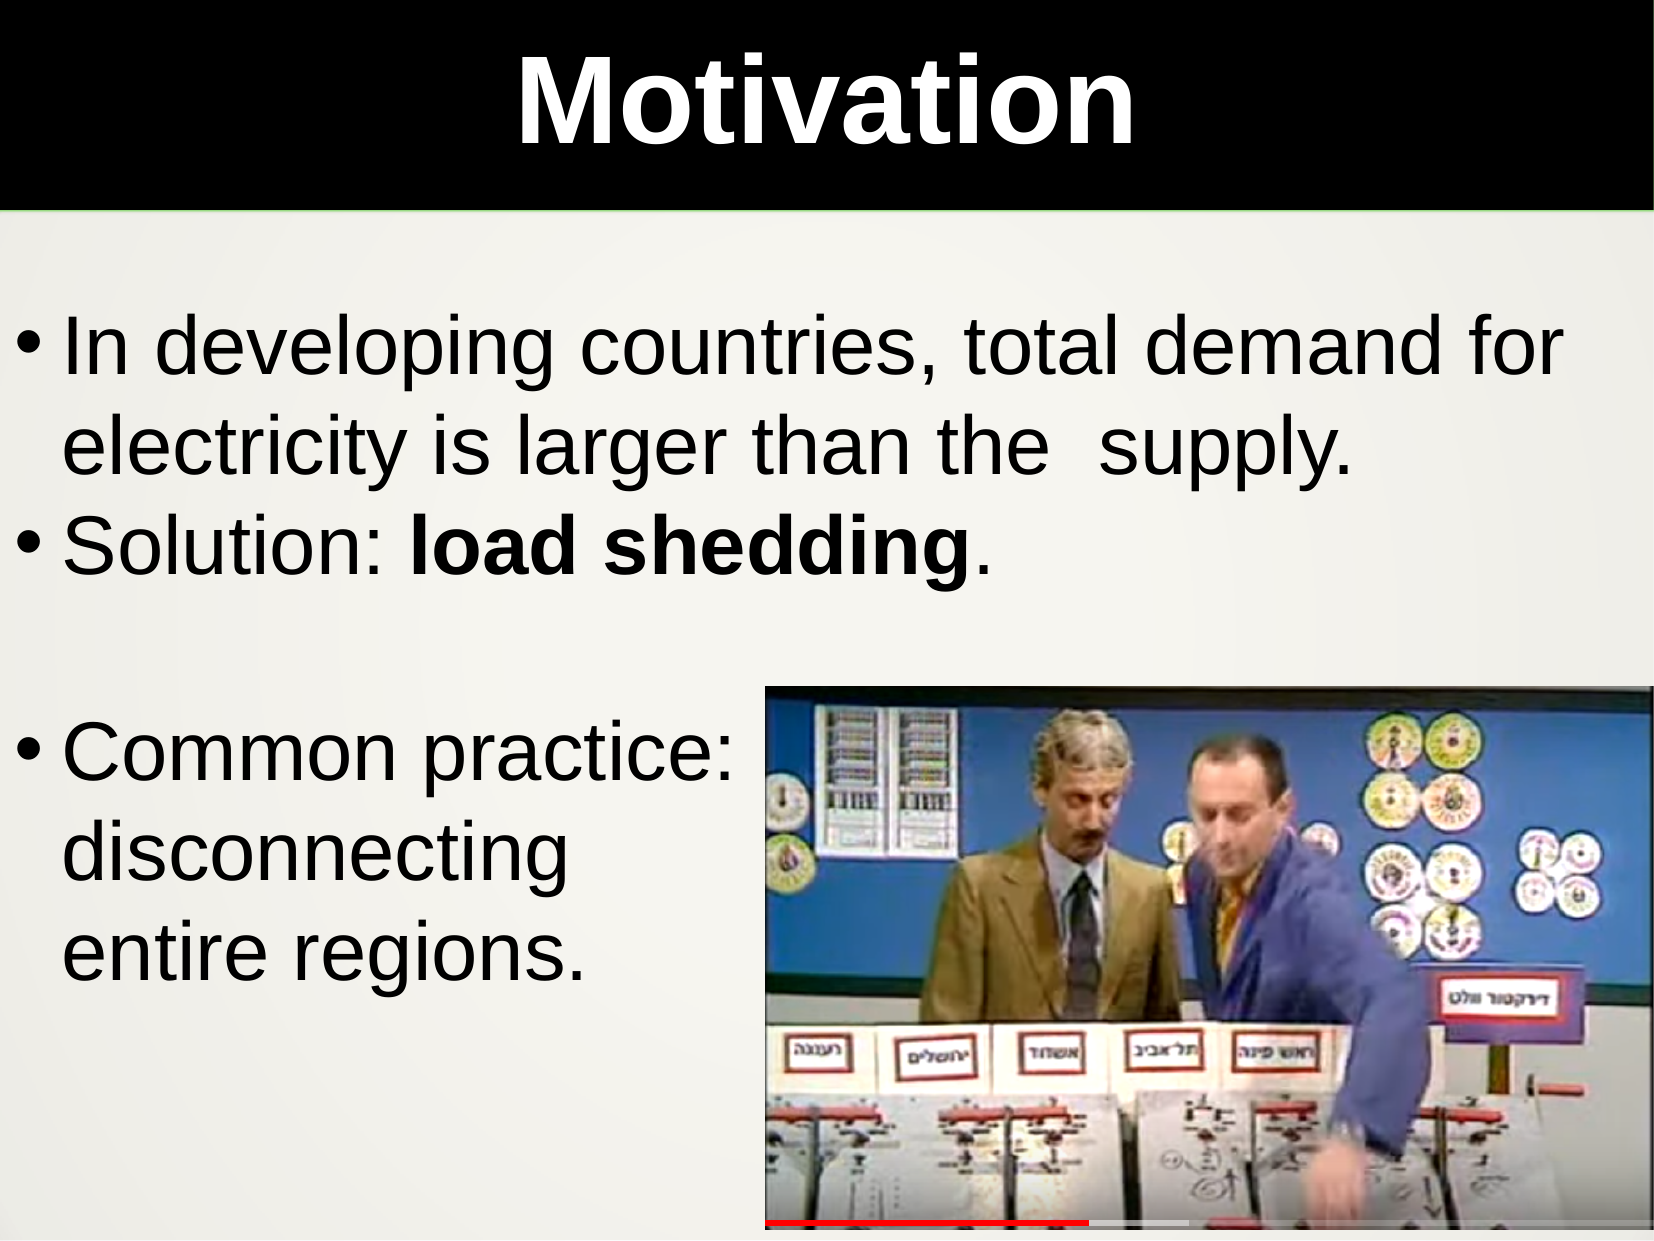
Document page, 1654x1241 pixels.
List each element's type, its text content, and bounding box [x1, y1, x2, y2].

title Motivation [82, 0, 1571, 207]
picture [765, 686, 1654, 1231]
text_box In developing countries, total demand for electricity is larger than the supply. Solution: load shedding. [0, 283, 1654, 599]
text_box Common practice: disconnecting entire regions. [0, 690, 766, 1005]
